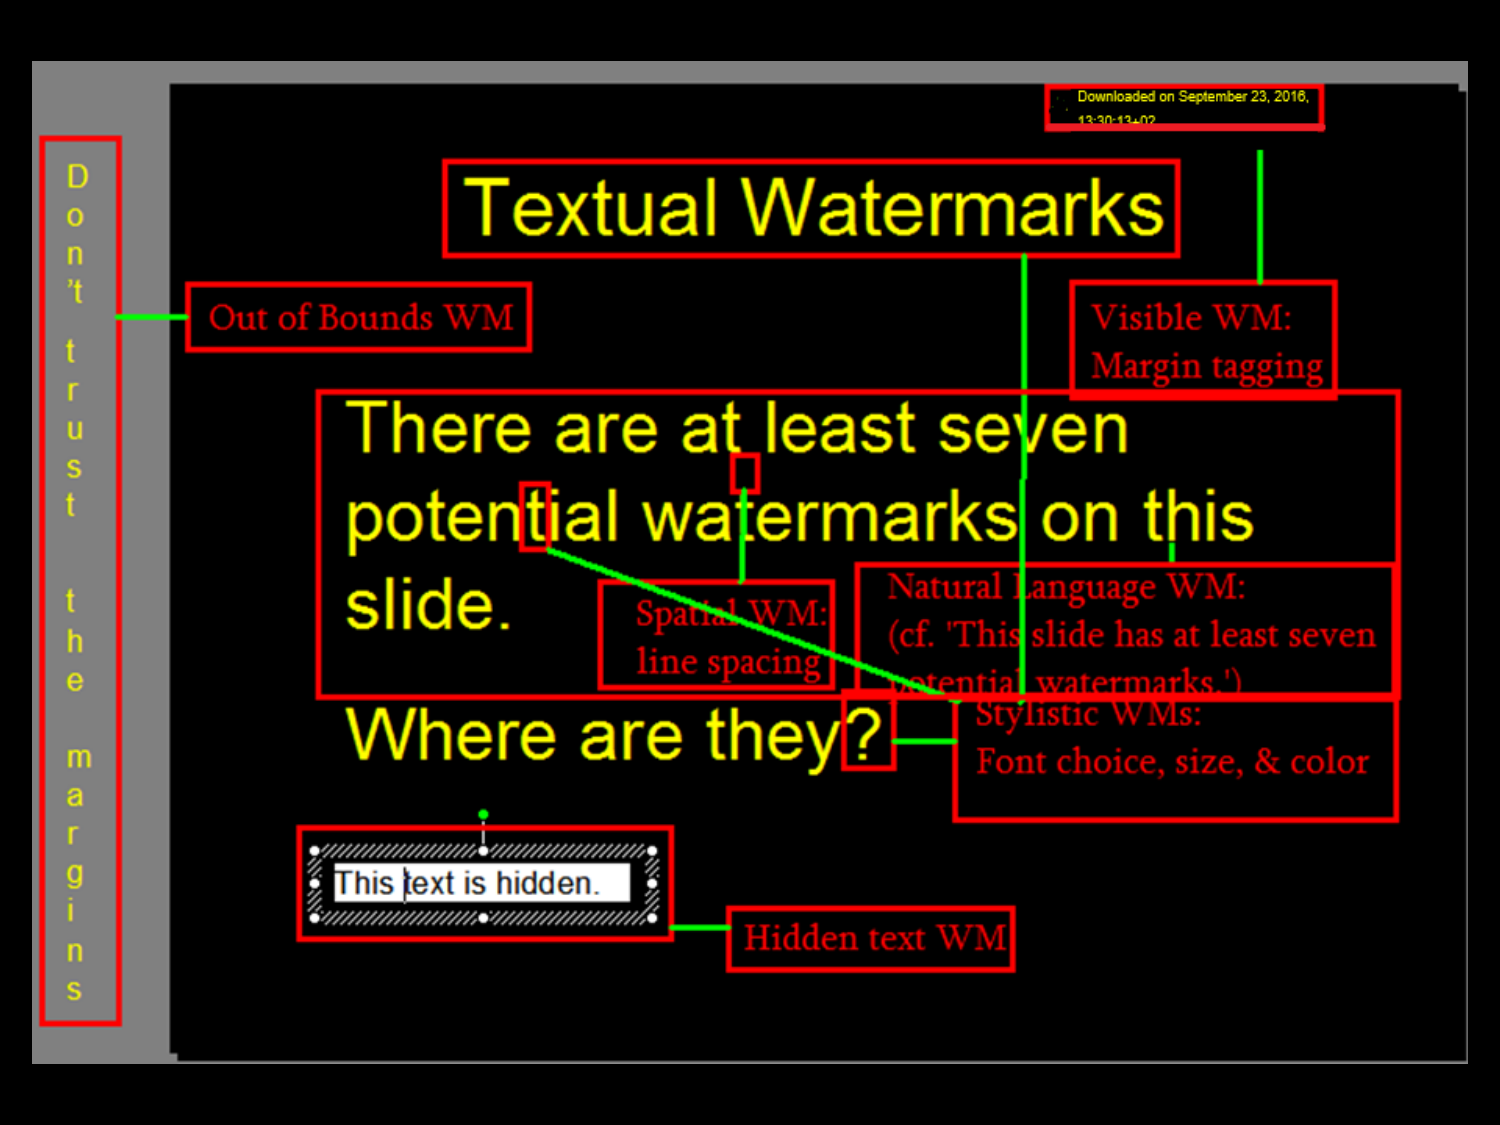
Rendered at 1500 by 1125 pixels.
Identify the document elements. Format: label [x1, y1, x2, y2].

picture [32, 61, 1468, 1064]
